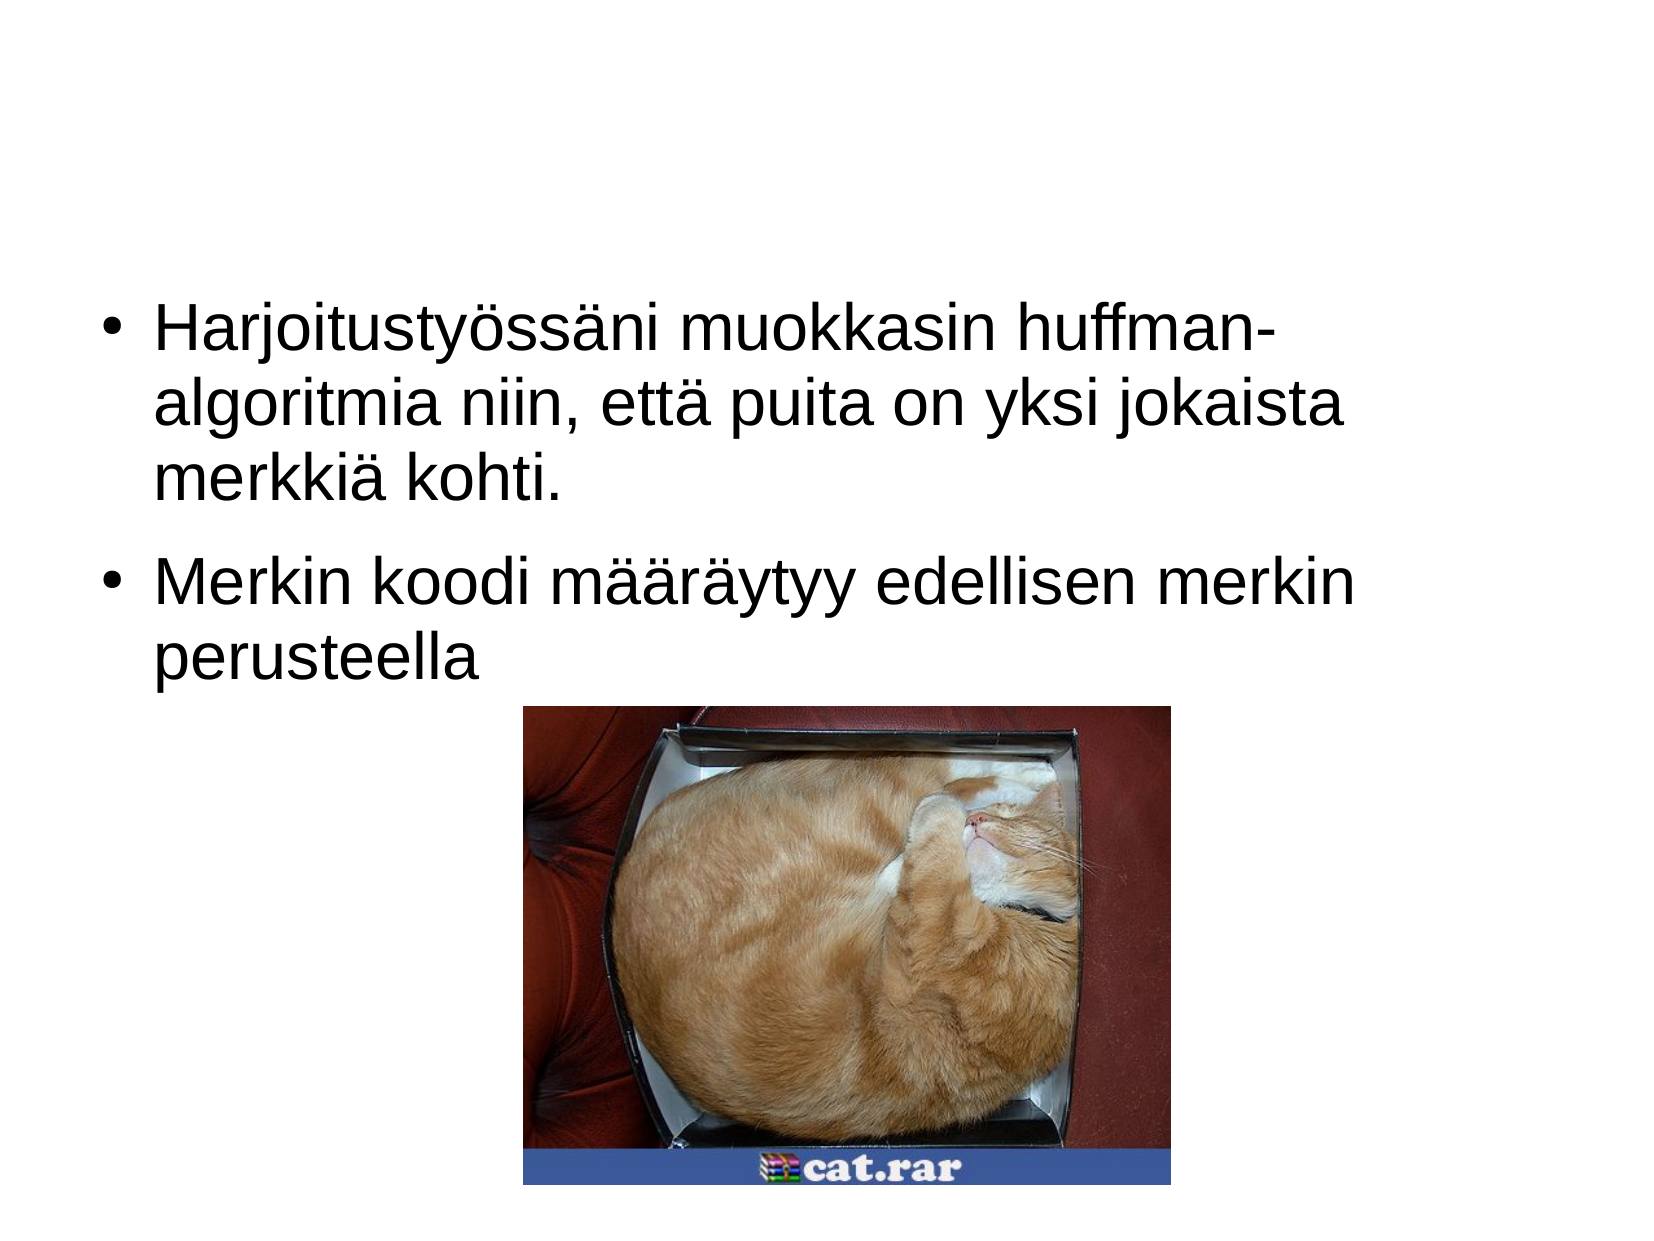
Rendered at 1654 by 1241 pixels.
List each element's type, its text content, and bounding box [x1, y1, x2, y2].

list Harjoitustyössäni muokkasin huffman-algoritmia niin, että puita on yksi jokaista merkkiä kohti. Merkin koodi määräytyy edellisen merkin perusteella [82, 290, 1538, 1010]
picture [523, 706, 1171, 1186]
